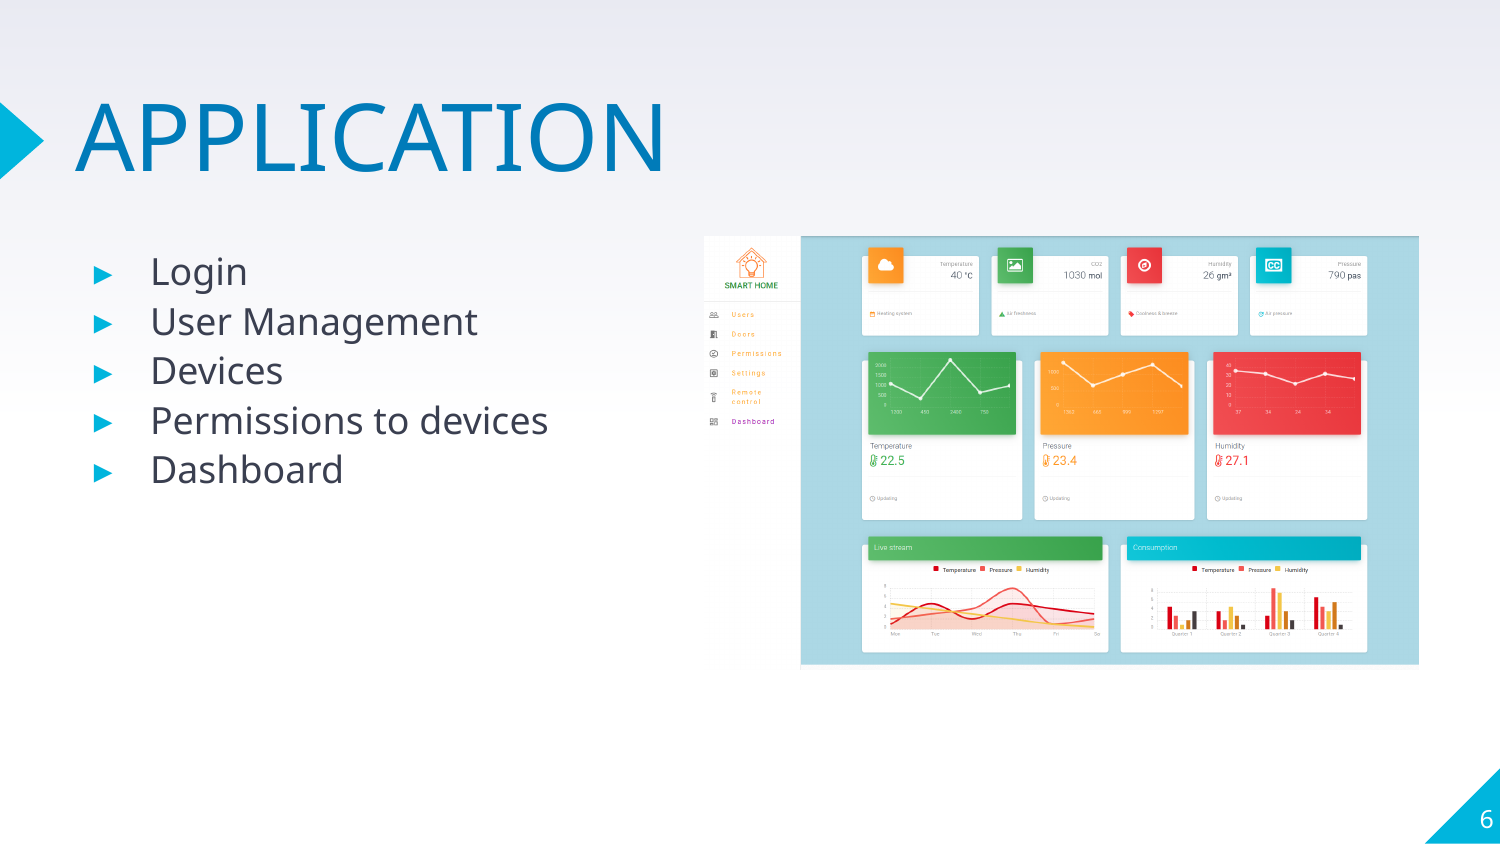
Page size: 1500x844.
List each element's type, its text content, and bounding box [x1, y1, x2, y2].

slide_number 1 [1418, 760, 1494, 838]
picture [704, 236, 1419, 670]
title APPLICATION [75, 99, 1001, 243]
list Login User Management Devices Permissions to devices Dashboard [75, 243, 773, 678]
